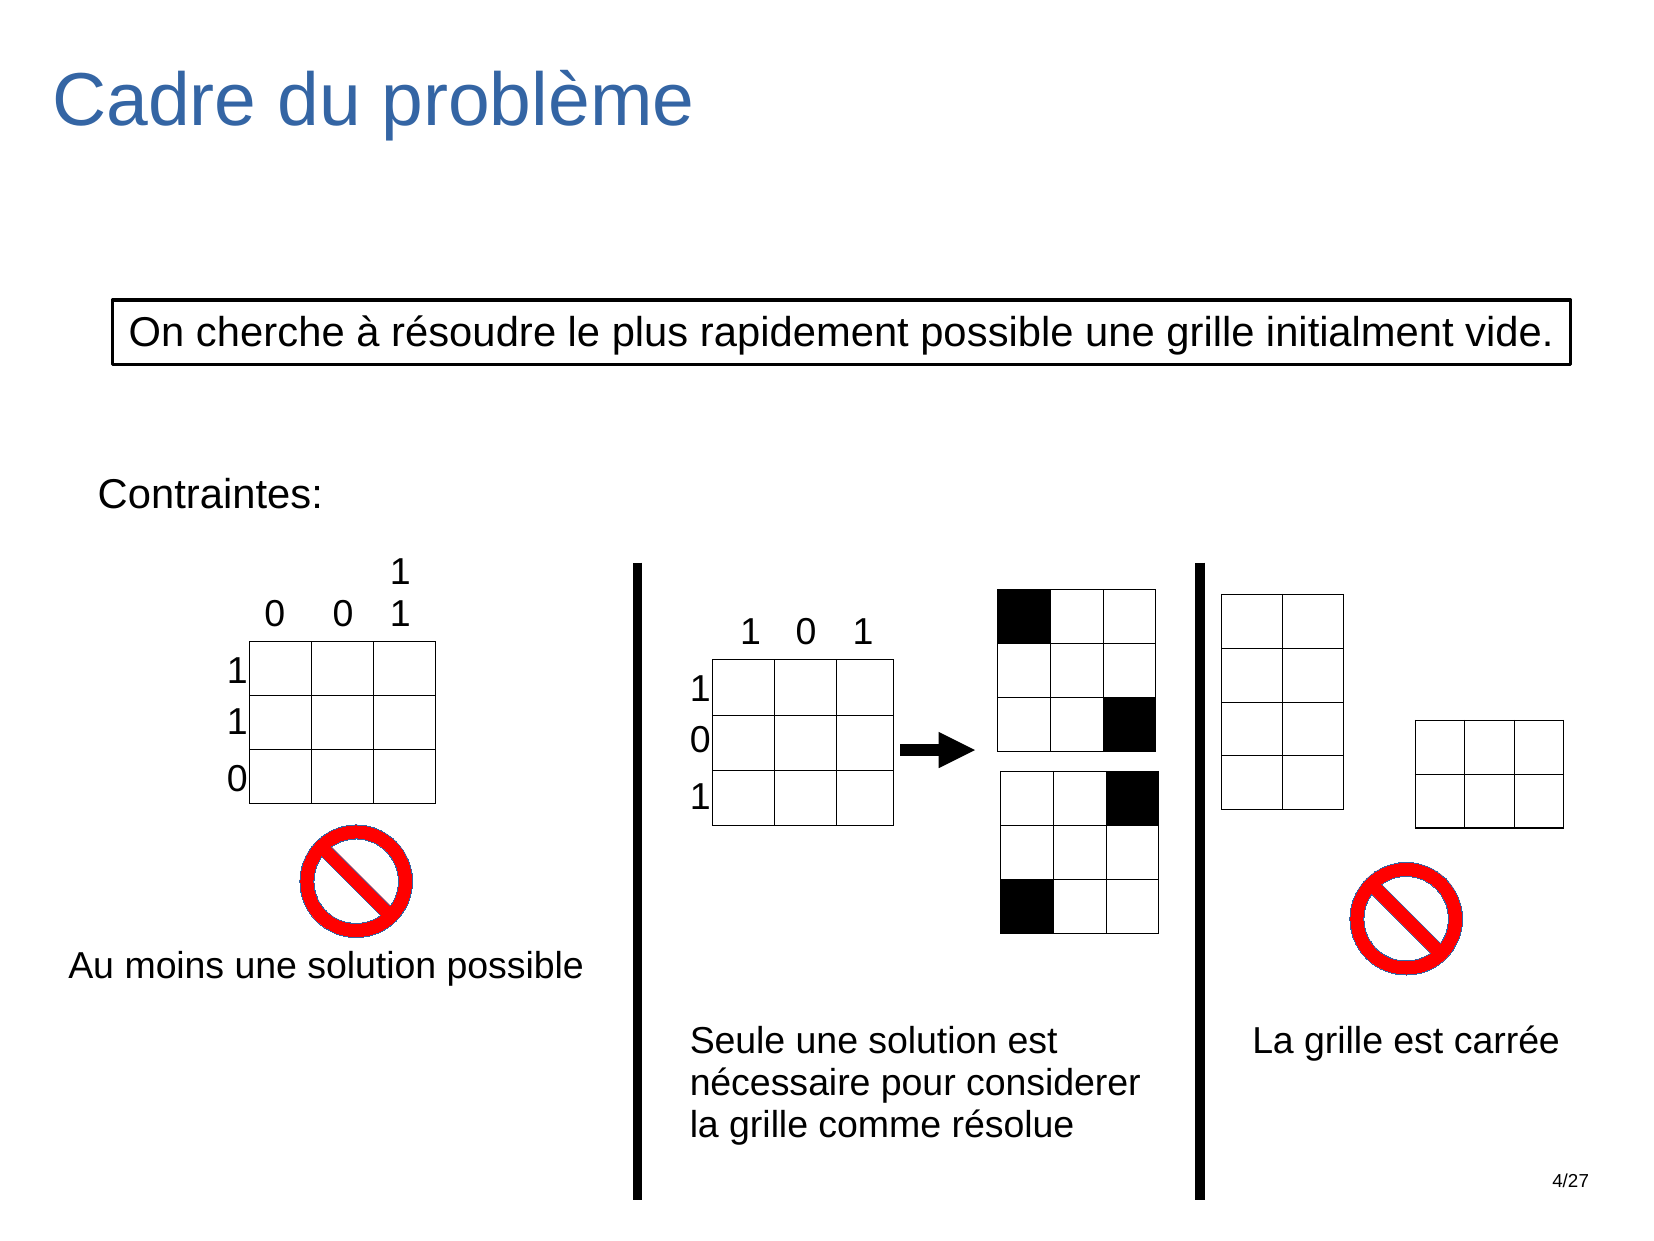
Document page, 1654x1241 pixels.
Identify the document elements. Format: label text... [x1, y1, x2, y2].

table_cell [1283, 756, 1343, 809]
table_cell [1222, 703, 1282, 755]
table_cell [1283, 703, 1343, 755]
table_cell [1001, 826, 1053, 879]
table_cell [775, 771, 836, 825]
table_cell [1465, 775, 1514, 827]
table_header [1465, 721, 1514, 774]
text_box La grille est carrée [1237, 1012, 1576, 1070]
table_cell [1107, 880, 1158, 933]
table_header [1054, 772, 1106, 825]
text_box 0 [675, 711, 726, 768]
table_cell [837, 716, 893, 770]
table_cell [1222, 649, 1282, 702]
table_cell [1051, 644, 1103, 697]
table_header [374, 642, 435, 695]
table_cell [374, 750, 435, 803]
text_box 1 [837, 603, 889, 680]
table_header [312, 642, 373, 695]
table_header [263, 642, 311, 695]
table_cell [726, 771, 774, 825]
text_box On cherche à résoudre le plus rapidement possible une grille initialment vide. [112, 300, 1570, 365]
table_header [726, 660, 774, 715]
text_box 1 [675, 659, 726, 711]
table_cell [1416, 775, 1464, 827]
table_header [775, 660, 836, 715]
text_box Au moins une solution possible [53, 937, 601, 995]
table_cell [1222, 756, 1282, 809]
table_cell [726, 716, 774, 770]
text_box 1 1 [375, 542, 426, 642]
table_header [1107, 772, 1158, 825]
table_cell [1104, 644, 1155, 697]
table_cell [1283, 649, 1343, 702]
text_box 4/27 [1537, 1162, 1614, 1199]
table_header [1001, 772, 1053, 825]
text_box 1 [725, 603, 776, 660]
table_cell [1054, 826, 1106, 879]
text_box Seule une solution est nécessaire pour considerer la grille comme résolue [675, 1012, 1163, 1154]
text_box 0 [318, 584, 369, 642]
table_header [1515, 721, 1563, 774]
text_box 1 [212, 641, 263, 693]
table_header [837, 660, 893, 715]
text_box 0 [249, 584, 301, 642]
text_box [1349, 862, 1463, 976]
table_cell [998, 698, 1050, 751]
table_cell [263, 696, 311, 749]
table_cell [312, 750, 373, 803]
table_cell [1001, 880, 1053, 933]
table_cell [374, 696, 435, 749]
table_header [1051, 590, 1103, 643]
table_header [1222, 595, 1282, 648]
table_cell [1104, 698, 1155, 751]
table_cell [1051, 698, 1103, 751]
table_header [998, 590, 1050, 643]
table_header [1104, 590, 1155, 643]
table_cell [1515, 775, 1563, 827]
table_cell [263, 750, 311, 803]
table_cell [1107, 826, 1158, 879]
text_box 1 [675, 768, 726, 826]
table_cell [998, 644, 1050, 697]
text_box Contraintes: [82, 463, 338, 526]
table_cell [775, 716, 836, 770]
text_box 1 [212, 693, 263, 750]
text_box [299, 824, 413, 937]
text_box 0 [212, 750, 263, 807]
table_header [1416, 721, 1464, 774]
table_cell [312, 696, 373, 749]
table_cell [837, 771, 893, 825]
text_box 0 [780, 603, 832, 660]
text_box Cadre du problème [37, 50, 1013, 151]
table_cell [1054, 880, 1106, 933]
table_header [1283, 595, 1343, 648]
